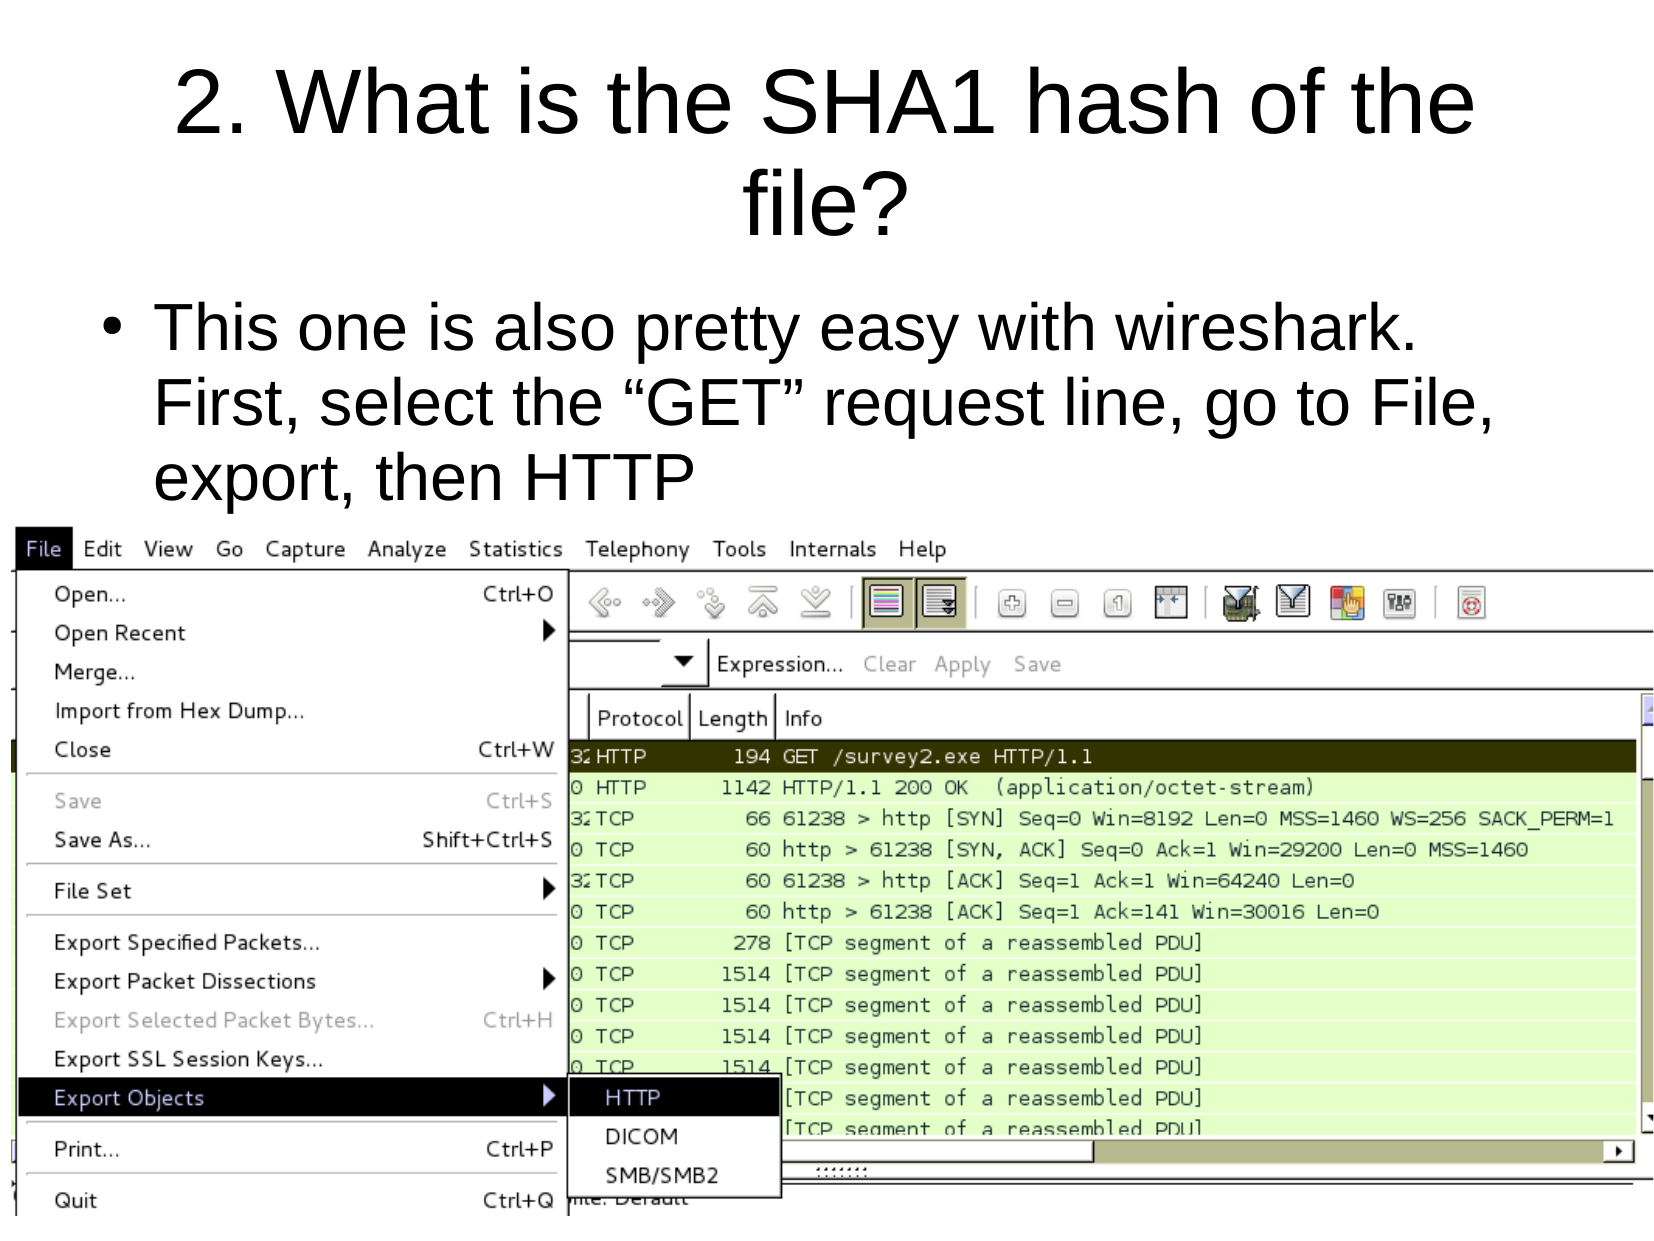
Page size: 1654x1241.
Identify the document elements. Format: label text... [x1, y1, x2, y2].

picture [11, 524, 1654, 1216]
list This one is also pretty easy with wireshark. First, select the “GET” request line, go to File, export, then HTTP [82, 290, 1571, 524]
title 2. What is the SHA1 hash of the file? [82, 49, 1571, 257]
